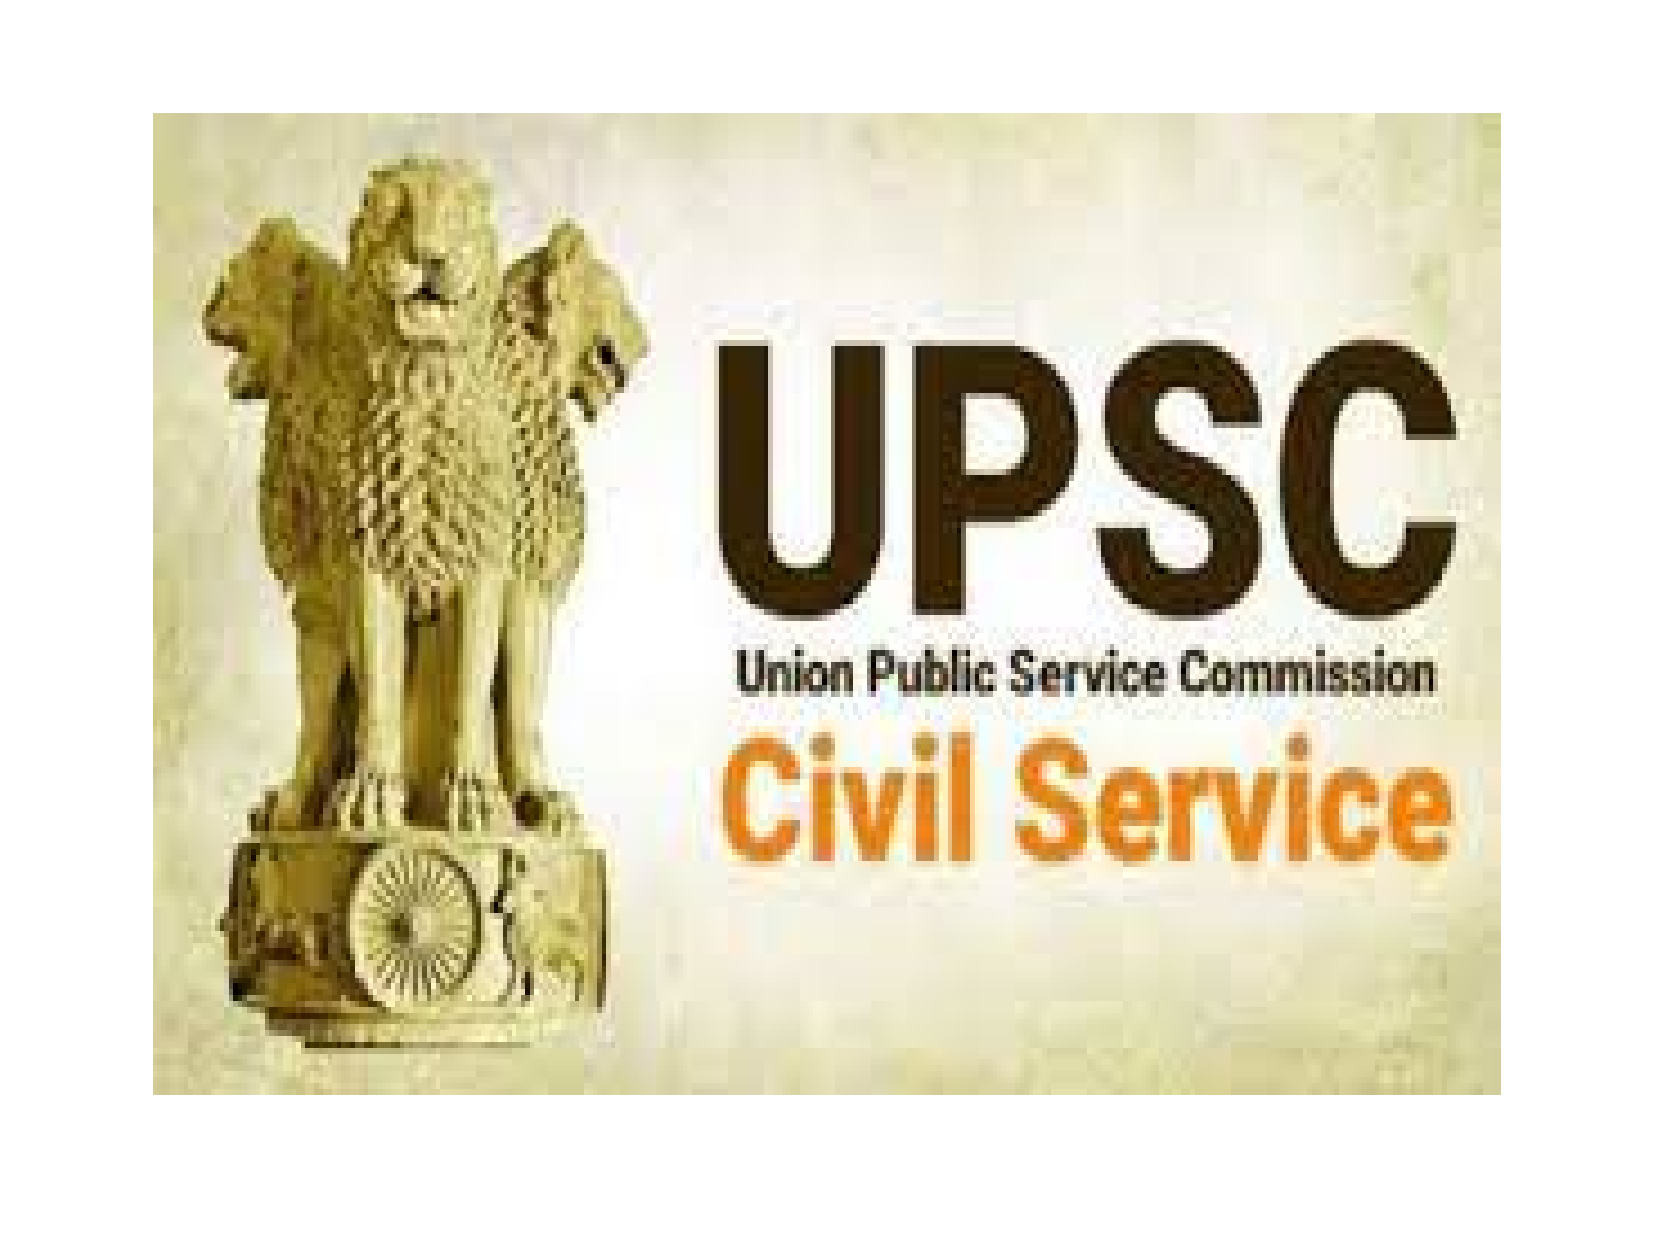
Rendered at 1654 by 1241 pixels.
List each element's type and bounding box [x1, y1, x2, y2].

picture [153, 113, 1501, 1095]
